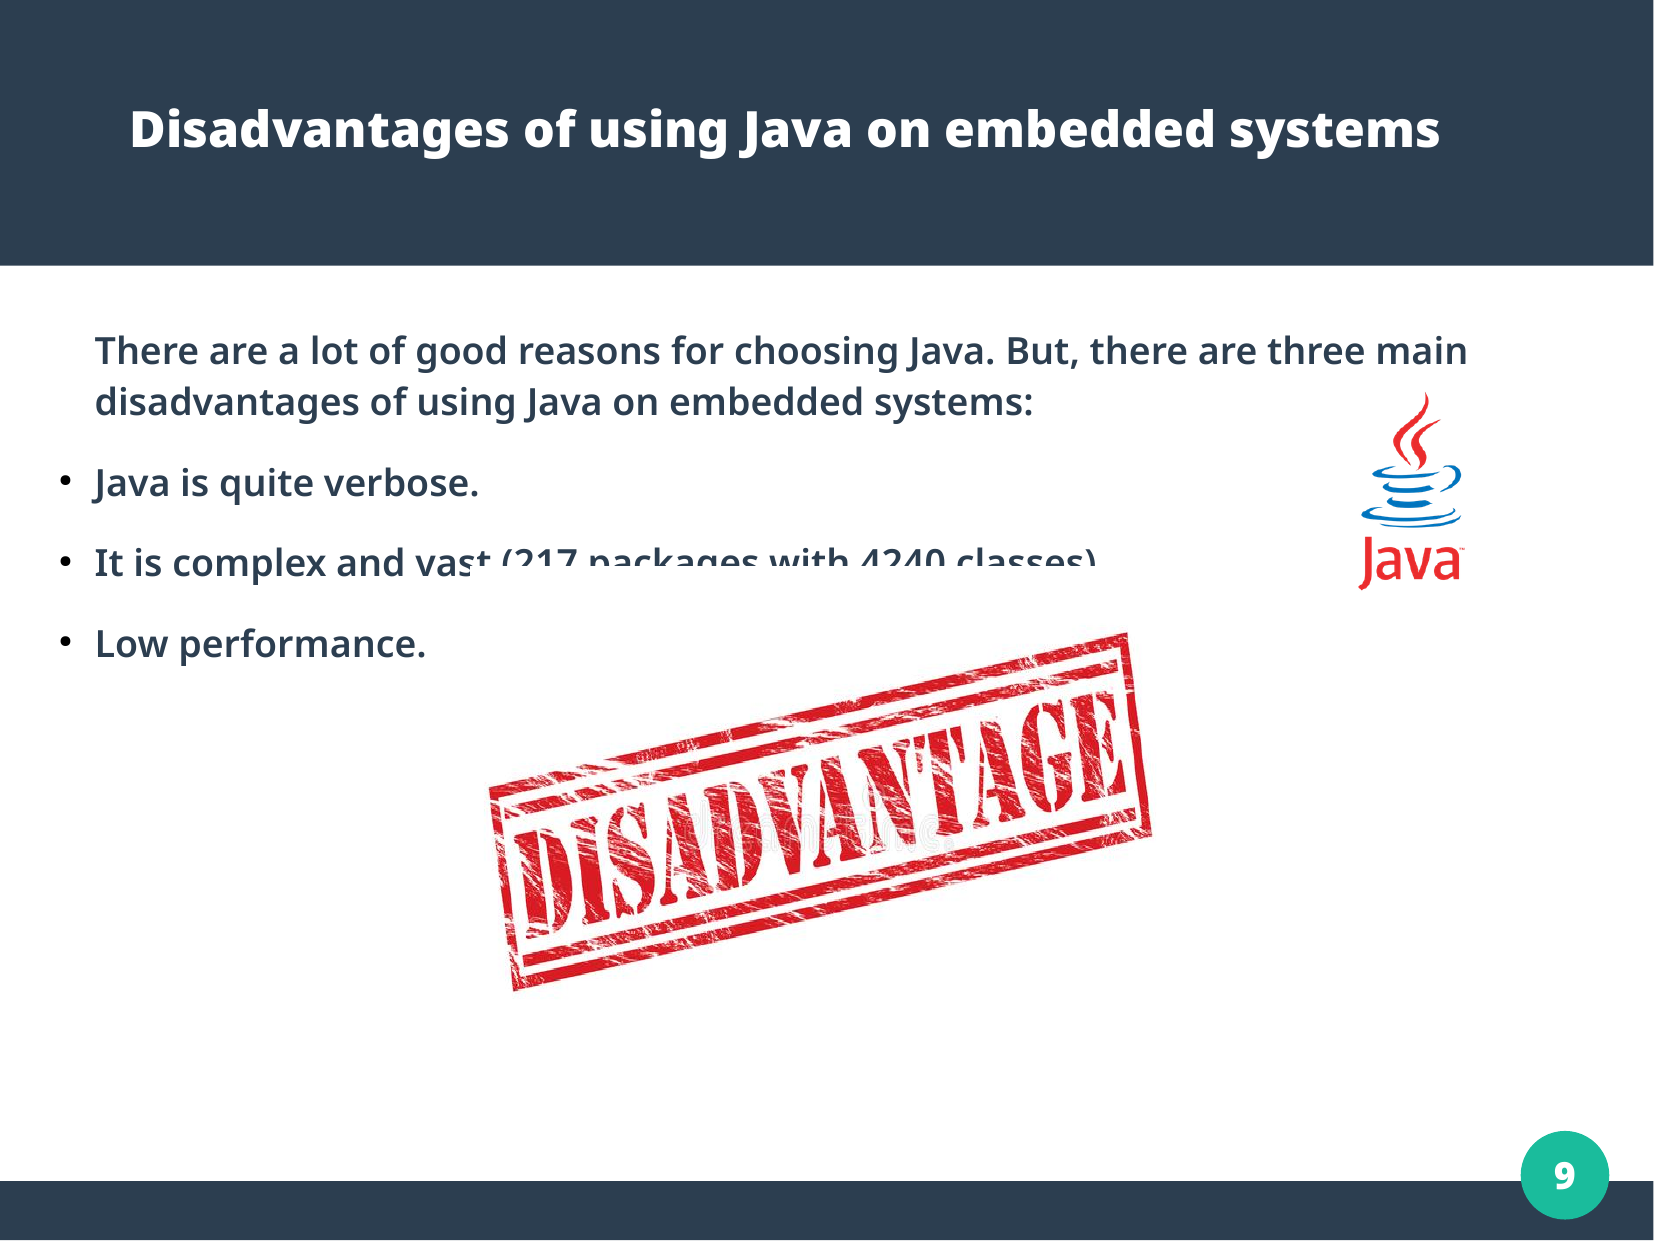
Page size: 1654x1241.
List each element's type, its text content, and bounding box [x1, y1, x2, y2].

picture [1310, 389, 1512, 592]
picture [470, 566, 1170, 1066]
list There are a lot of good reasons for choosing Java. But, there are three main disadvantages of using Java on embedded systems: Java is quite verbose. It is complex and vast (217 packages with 4240 classes). Low performance. [59, 324, 1595, 1152]
title Disadvantages of using Java on embedded systems [59, 49, 1595, 207]
